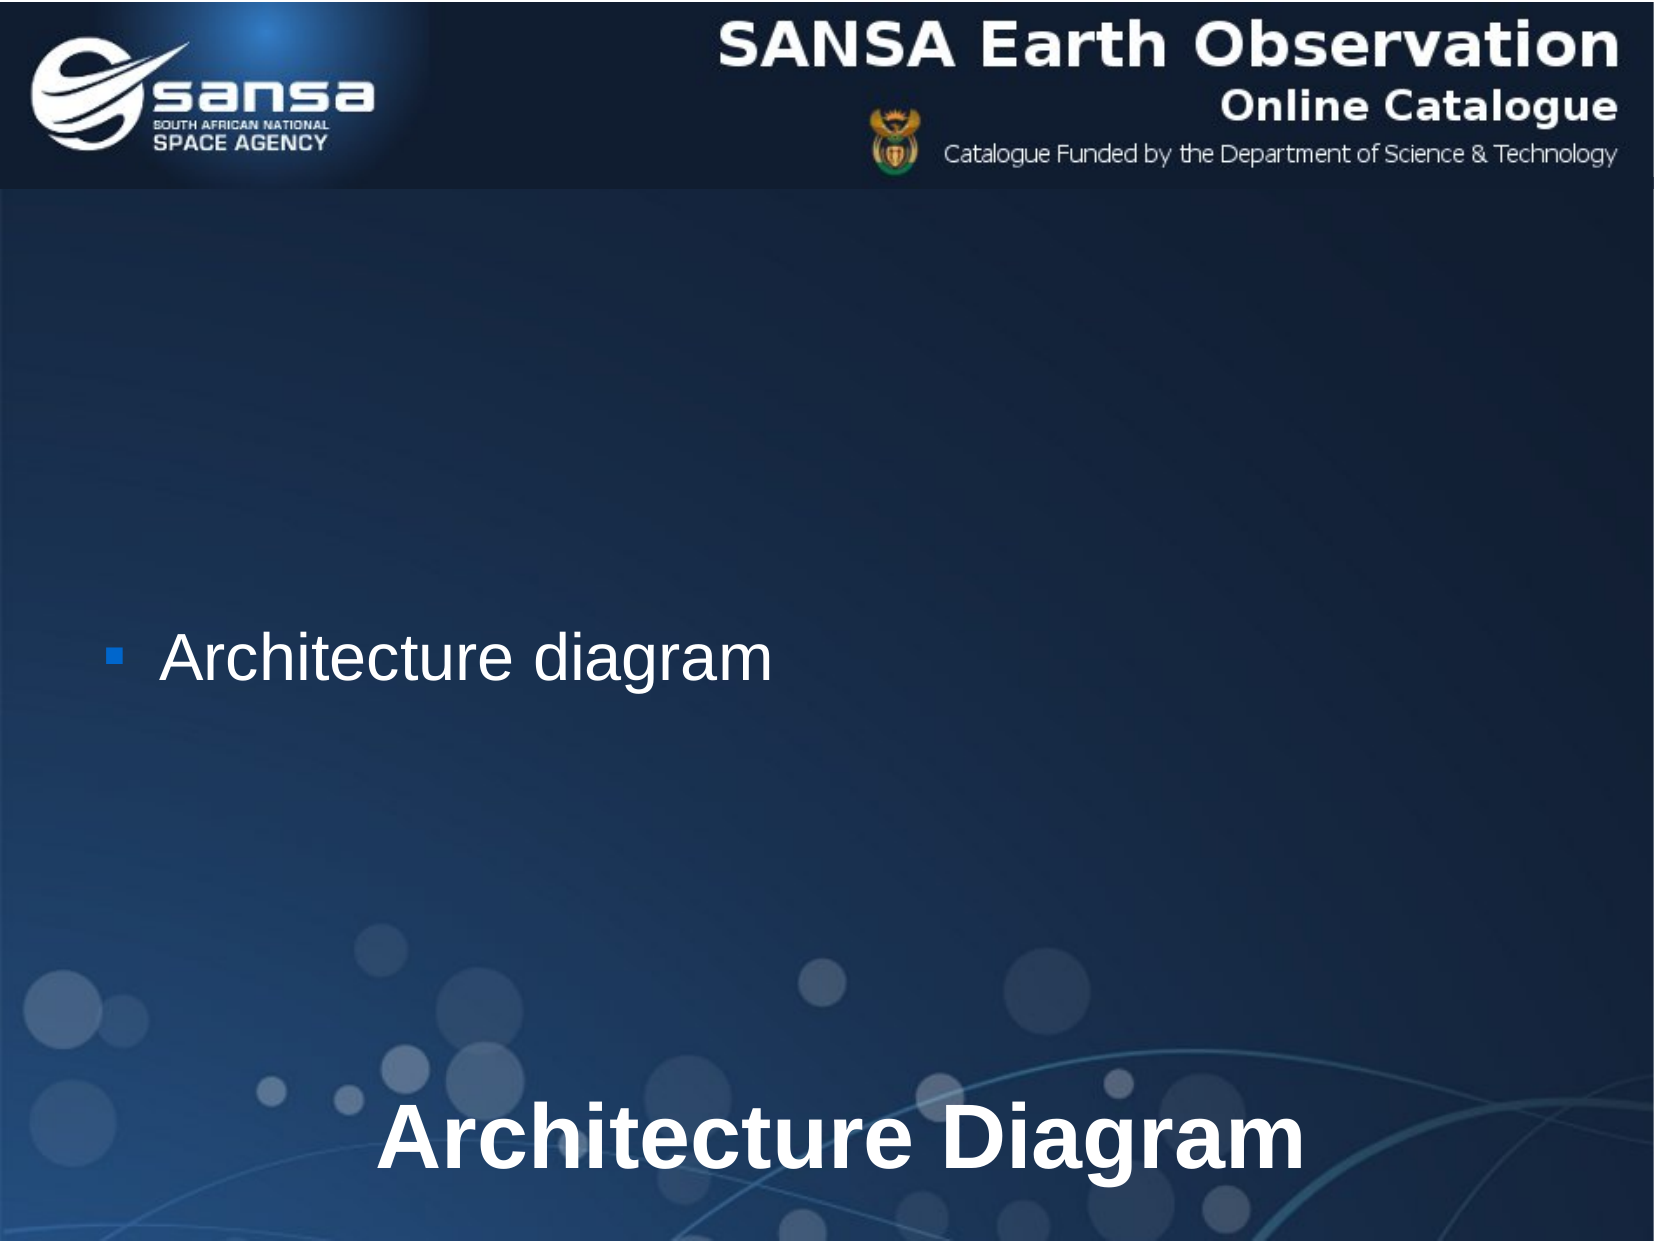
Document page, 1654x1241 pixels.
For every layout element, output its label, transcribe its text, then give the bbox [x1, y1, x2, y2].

picture [0, 2, 1654, 1033]
title Architecture Diagram [0, 1033, 1654, 1241]
list Architecture diagram [88, 620, 1577, 709]
